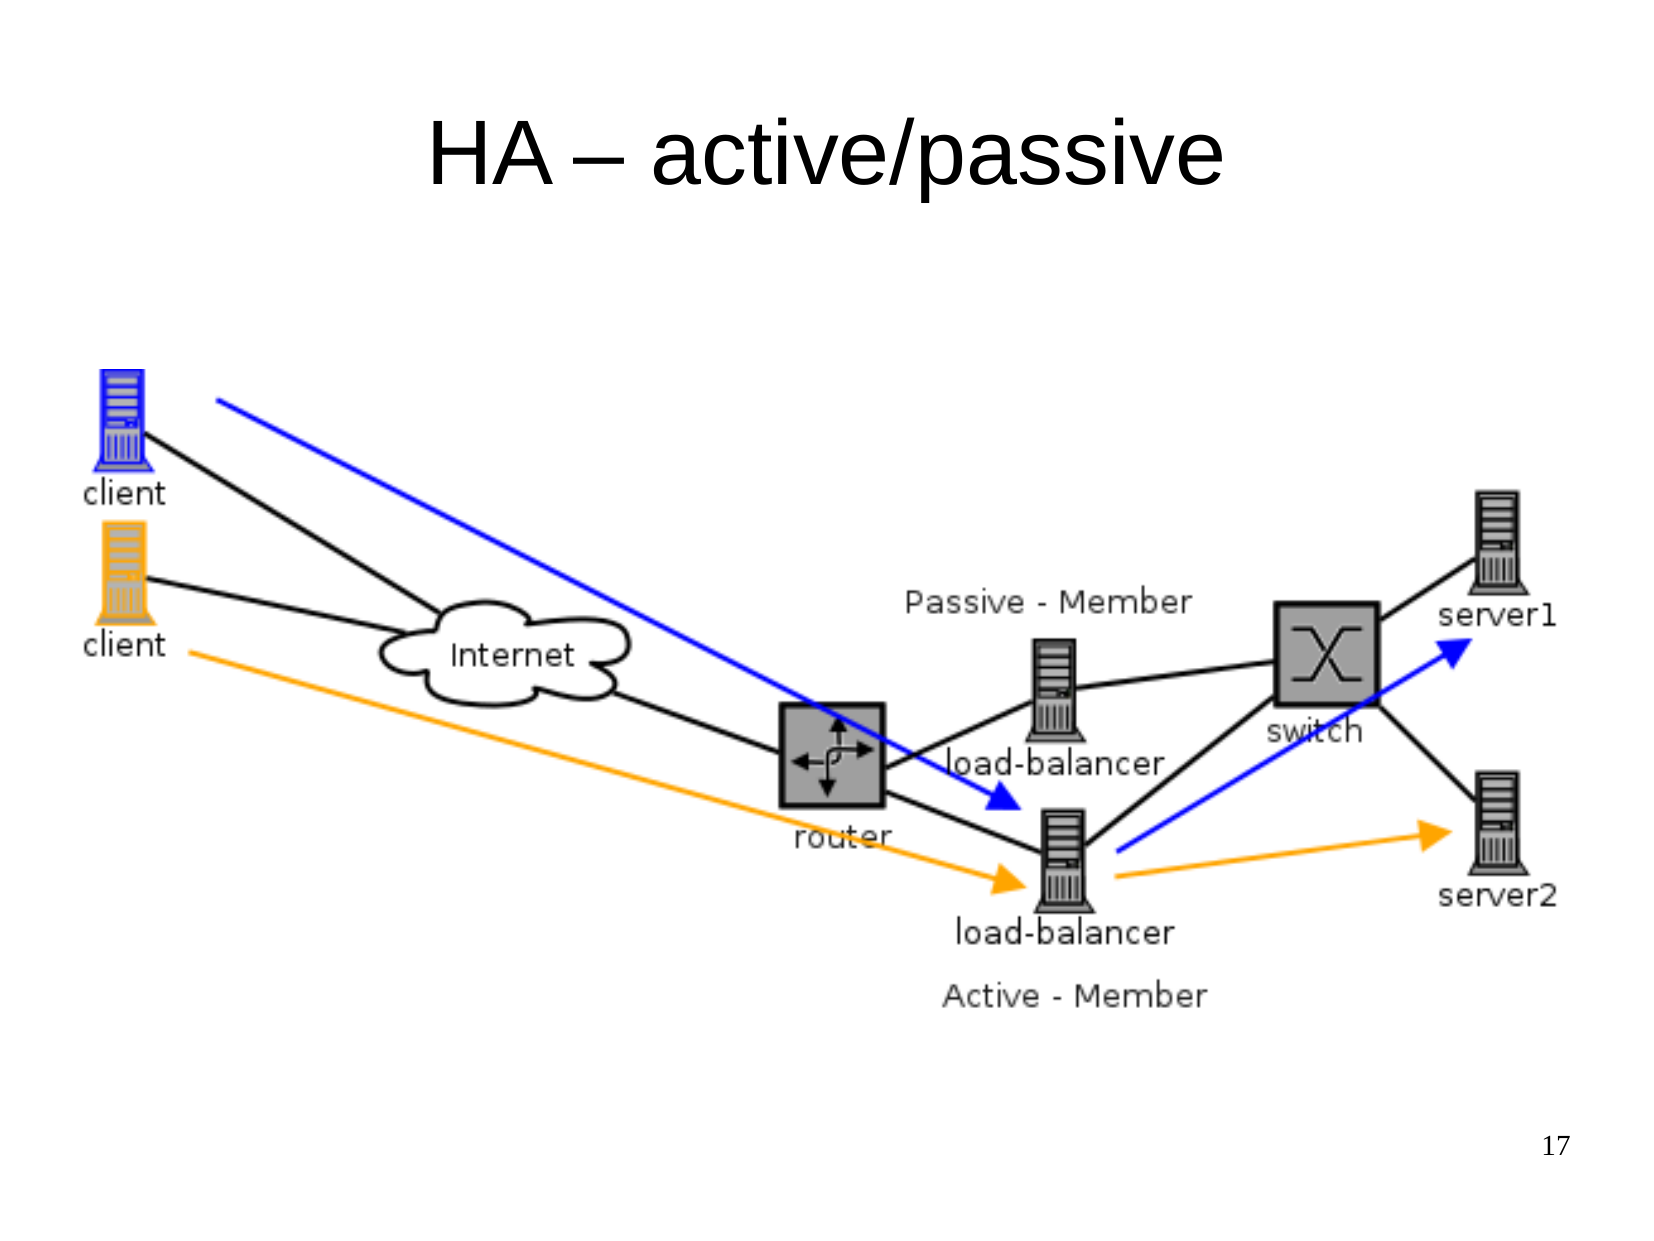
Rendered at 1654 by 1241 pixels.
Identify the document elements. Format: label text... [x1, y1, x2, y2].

picture [75, 369, 1564, 1013]
title HA – active/passive [82, 49, 1571, 257]
